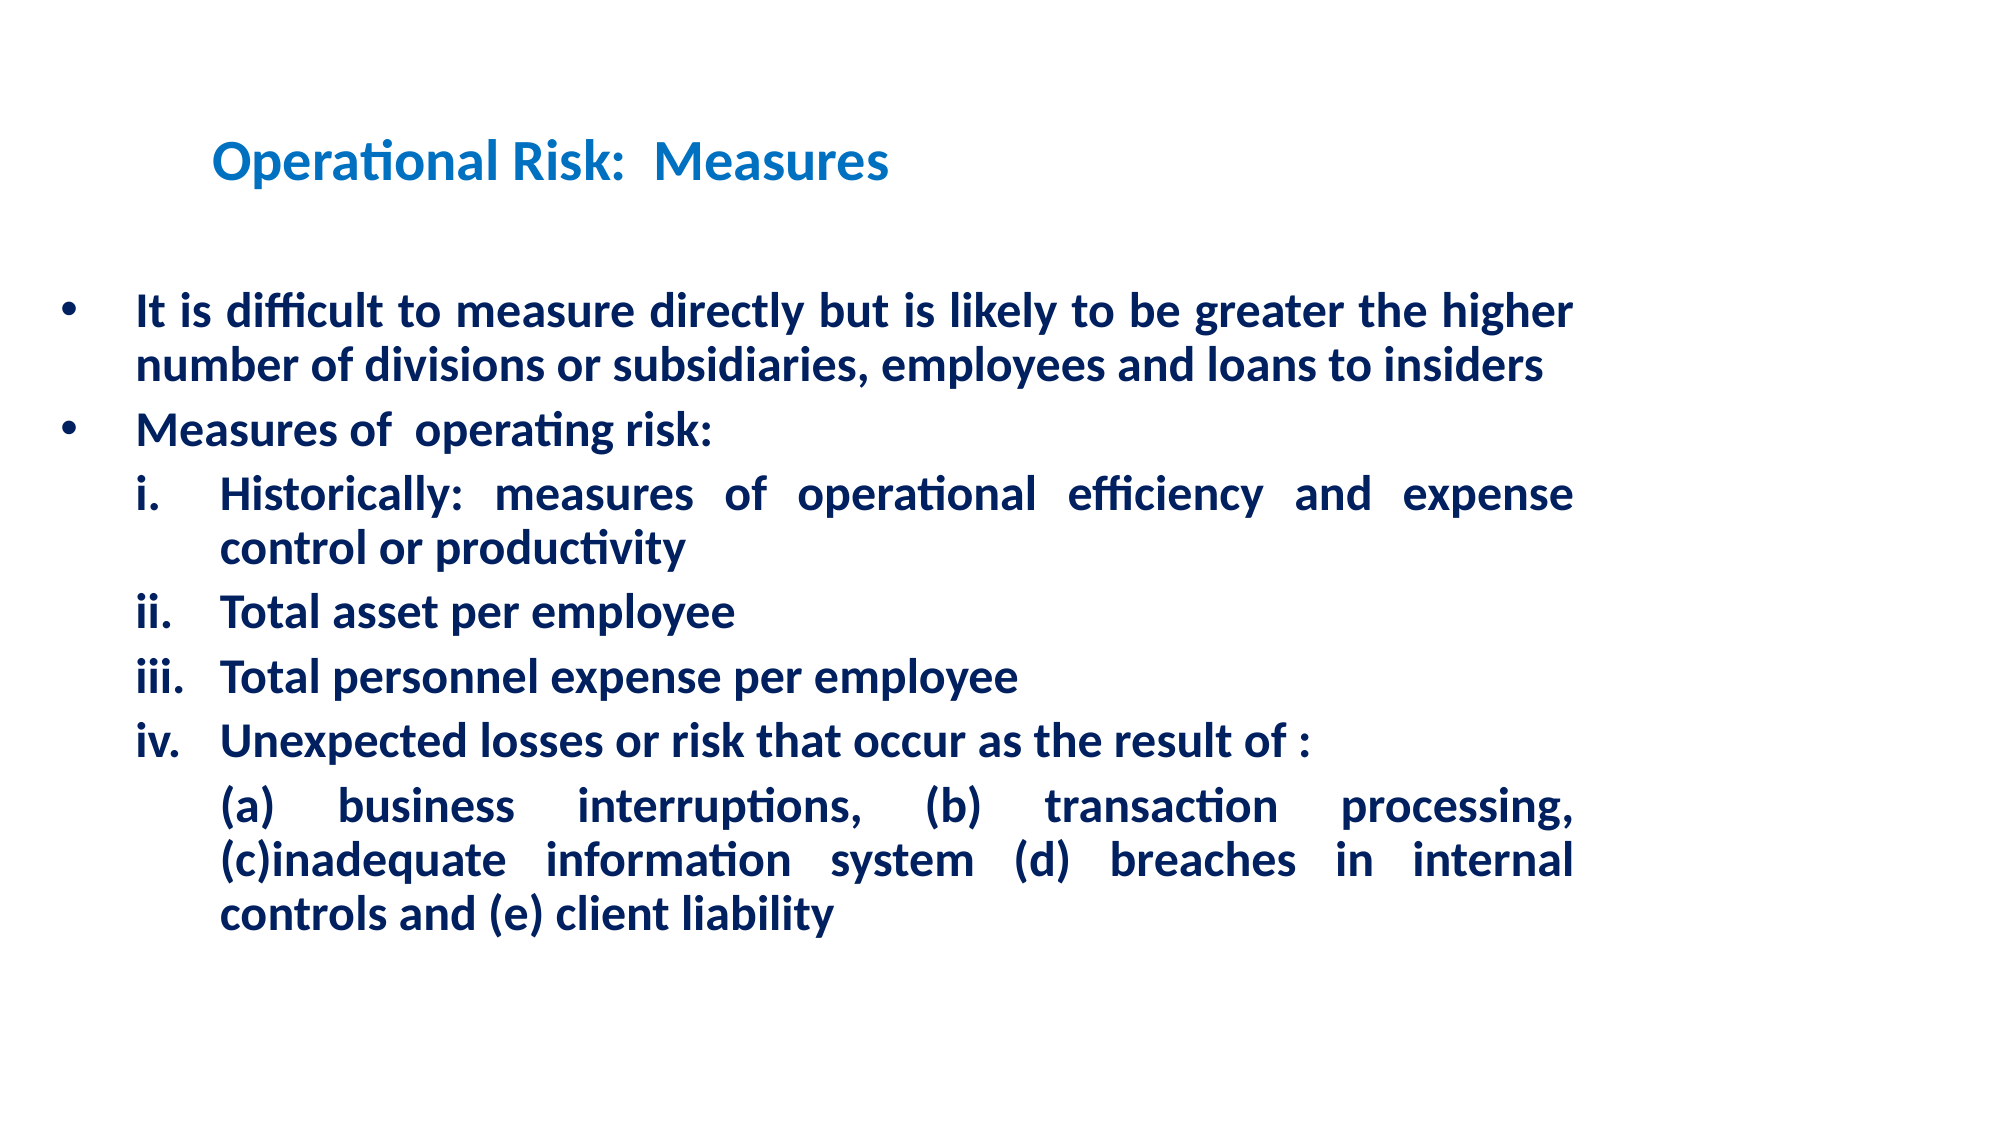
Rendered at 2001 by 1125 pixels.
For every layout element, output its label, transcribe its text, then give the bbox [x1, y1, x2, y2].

list It is difficult to measure directly but is likely to be greater the higher number of divisions or subsidiaries, employees and loans to insiders Measures of operating risk: Historically: measures of operational efficiency and expense control or productivity Total asset per employee Total personnel expense per employee Unexpected losses or risk that occur as the result of : (a) business interruptions, (b) transaction processing, (c)inadequate information system (d) breaches in internal controls and (e) client liability [45, 277, 1591, 872]
text_box Operational Risk: Measures [197, 114, 1724, 200]
